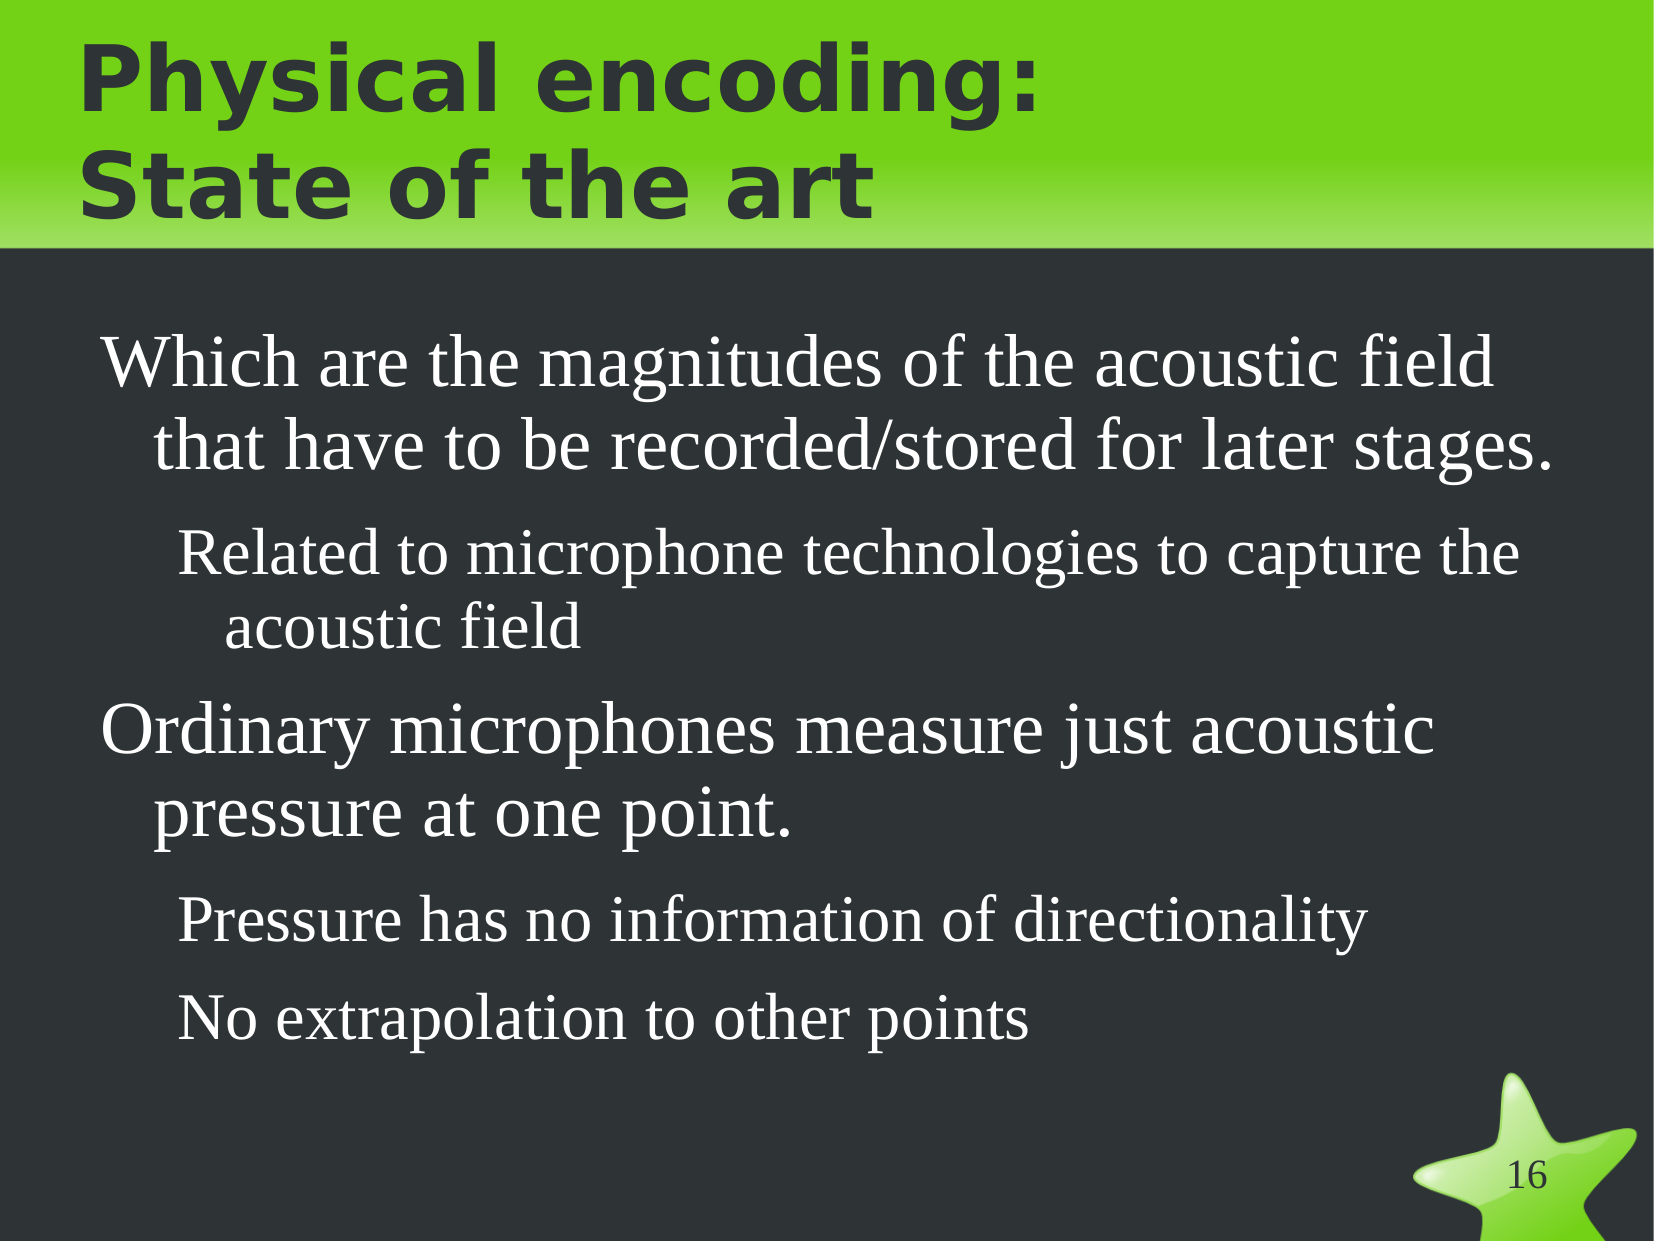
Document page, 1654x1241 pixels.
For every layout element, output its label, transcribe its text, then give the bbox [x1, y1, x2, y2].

list Which are the magnitudes of the acoustic field that have to be recorded/stored for later stages. Related to microphone technologies to capture the acoustic field Ordinary microphones measure just acoustic pressure at one point. Pressure has no information of directionality No extrapolation to other points [82, 319, 1571, 1124]
title Physical encoding: State of the art [76, 25, 1565, 240]
picture [0, 0, 1654, 1241]
